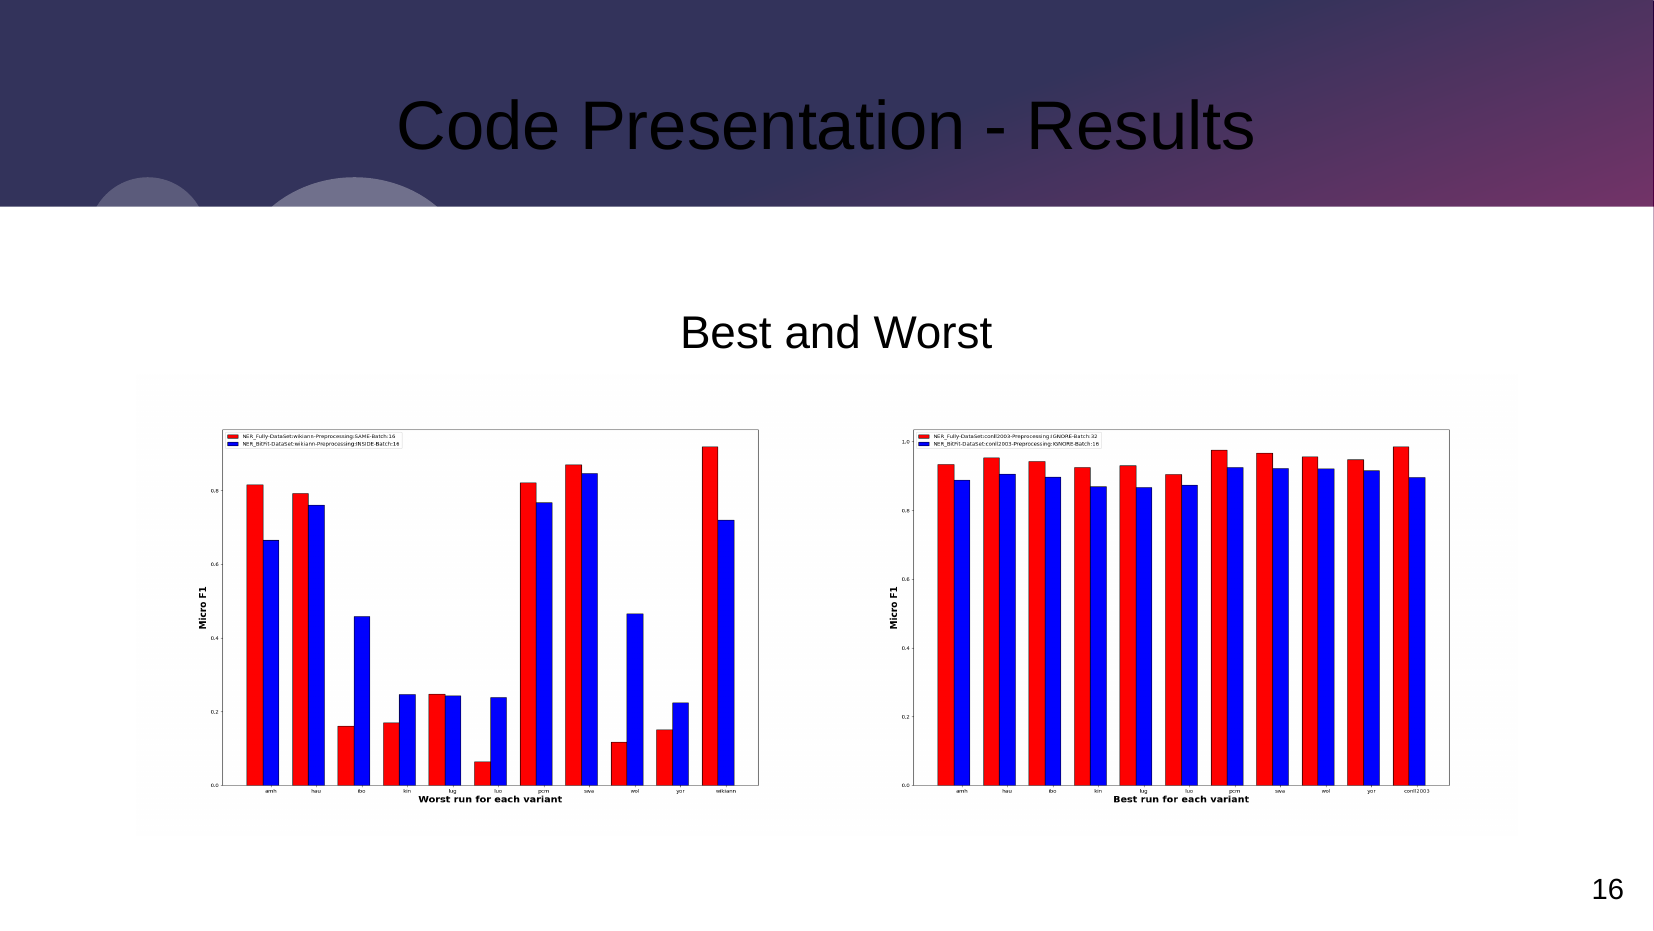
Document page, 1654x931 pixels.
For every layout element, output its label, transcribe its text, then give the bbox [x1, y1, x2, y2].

text_box Best and Worst [630, 300, 1043, 367]
title Code Presentation - Results [88, 44, 1565, 207]
picture [136, 374, 1518, 836]
